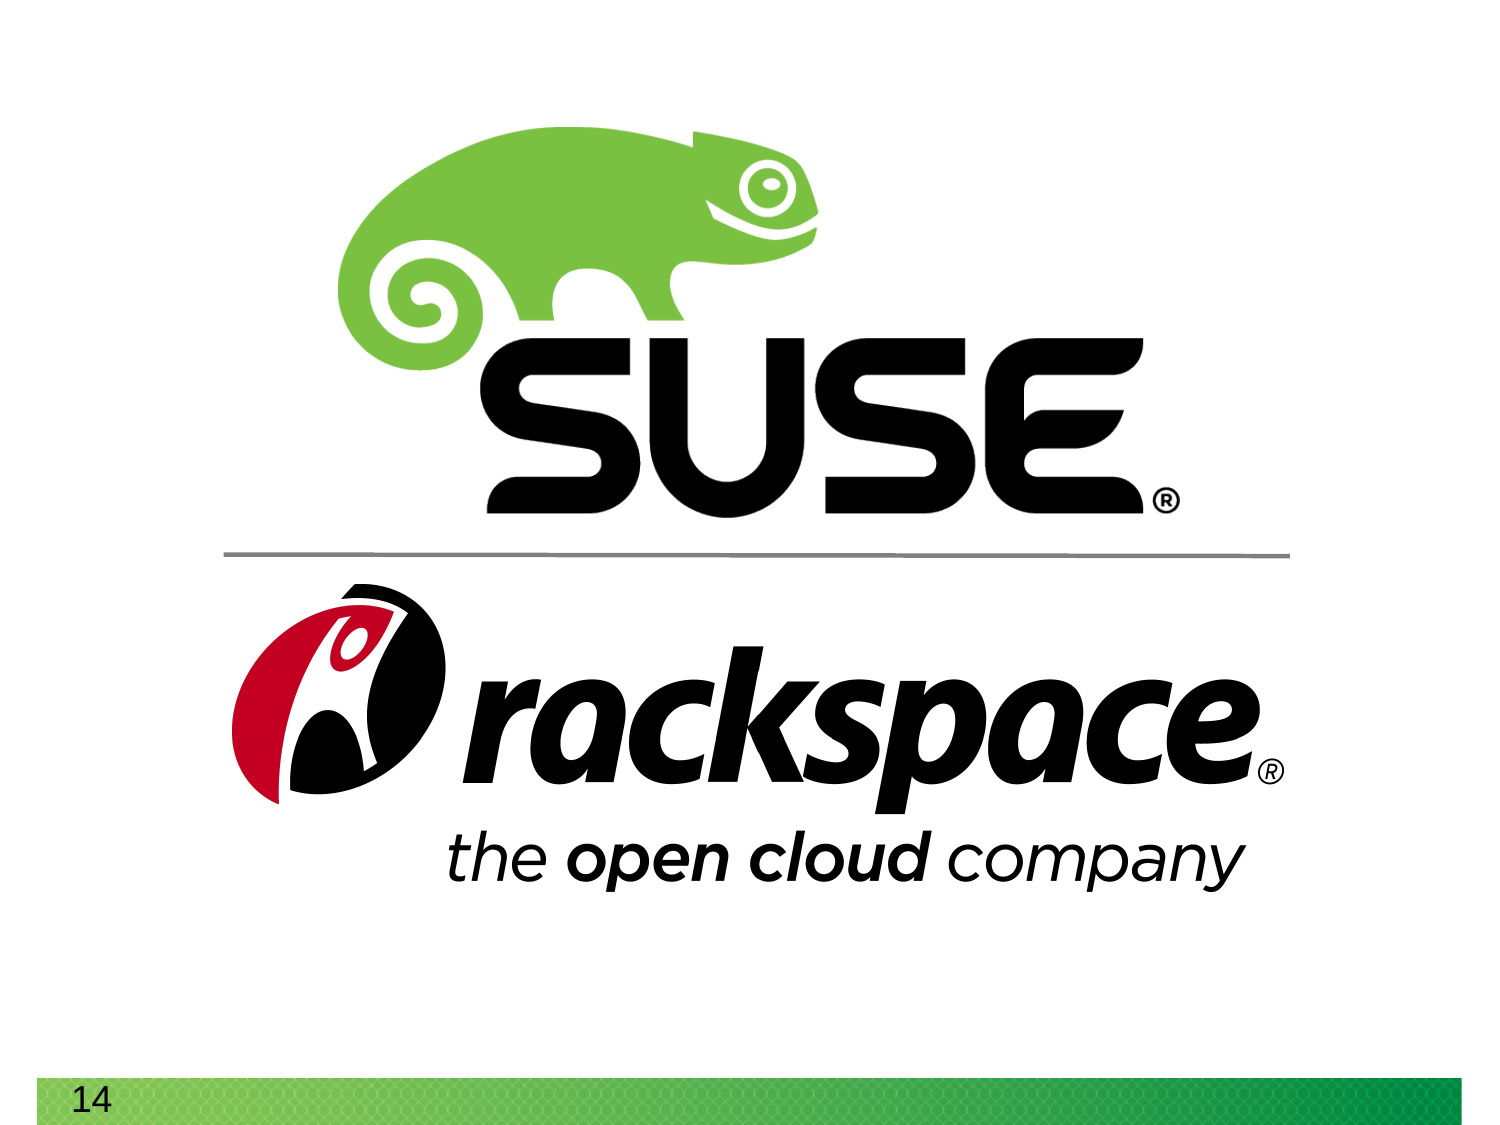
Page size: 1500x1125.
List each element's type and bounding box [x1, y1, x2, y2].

picture [223, 578, 1293, 898]
picture [338, 127, 1180, 518]
picture [36, 1078, 1462, 1125]
